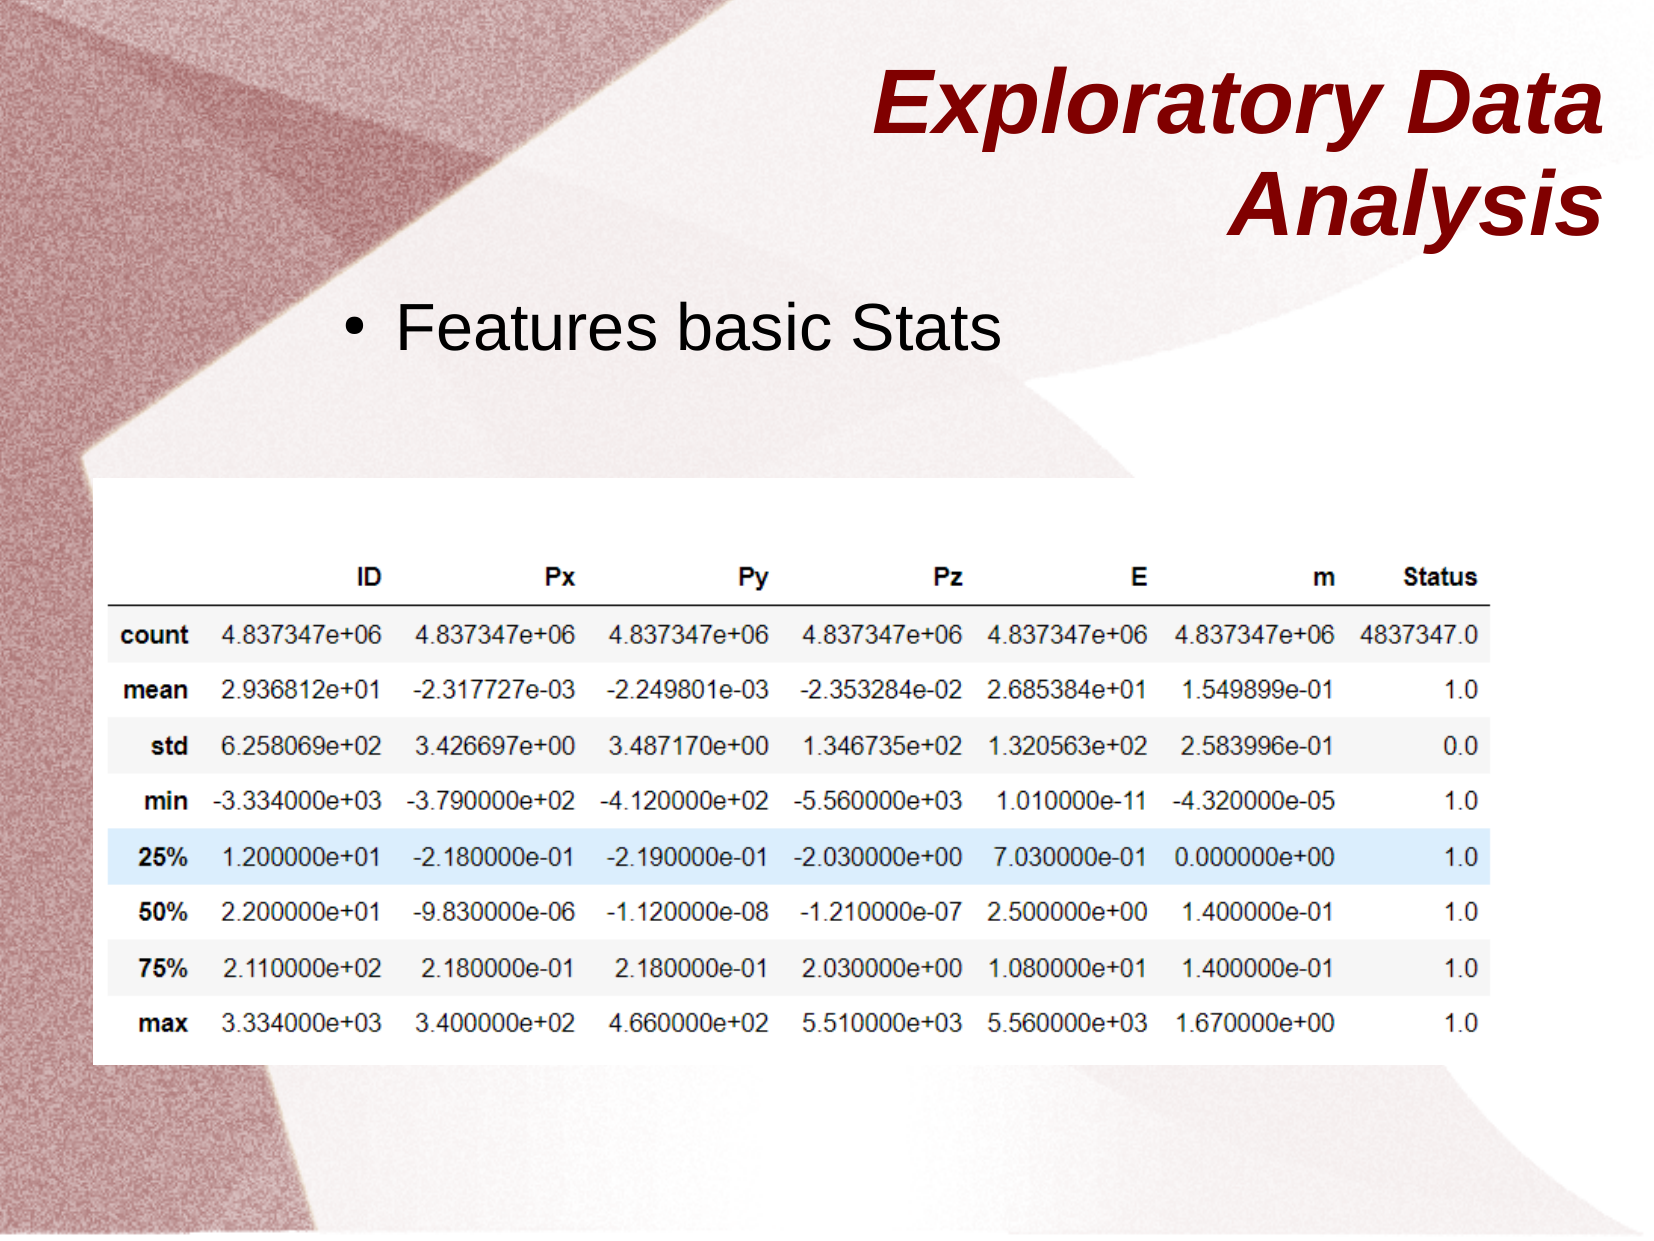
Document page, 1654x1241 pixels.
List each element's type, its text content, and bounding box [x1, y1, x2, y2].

title Exploratory Data Analysis [596, 49, 1607, 257]
picture [0, 0, 1654, 1241]
list Features basic Stats [324, 290, 1601, 1078]
